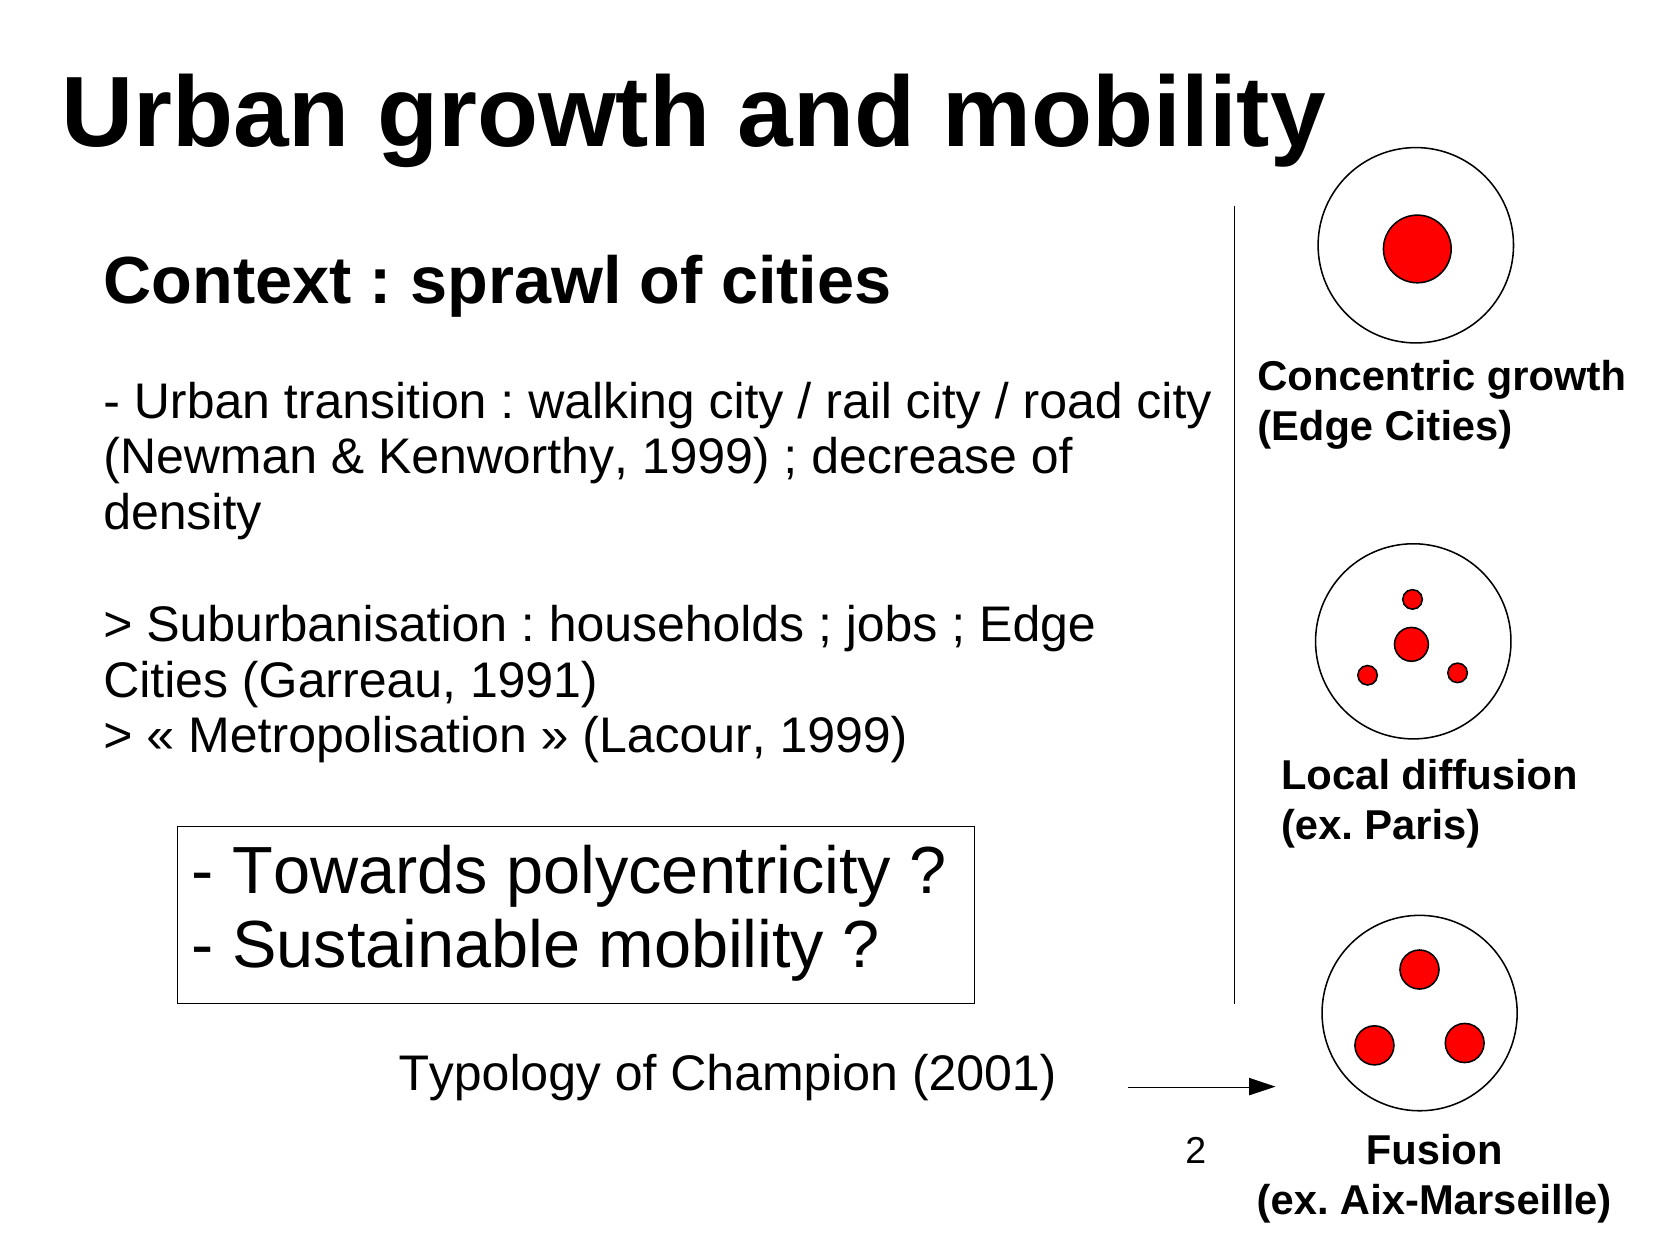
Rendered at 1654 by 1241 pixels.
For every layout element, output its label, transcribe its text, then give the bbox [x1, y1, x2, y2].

text_box Typology of Champion (2001) [383, 1033, 1095, 1134]
text_box [1399, 949, 1440, 990]
text_box [1357, 665, 1378, 686]
text_box [1447, 663, 1468, 683]
text_box Context : sprawl of cities - Urban transition : walking city / rail city / road city (Newman & Kenworthy, 1999) ; decrease of density > Suburbanisation : households ; jobs ; Edge Cities (Garreau, 1991) > « Metropolisation » (Lacour, 1999) [88, 236, 1234, 828]
text_box [1394, 627, 1429, 662]
text_box [1445, 1023, 1485, 1063]
text_box Fusion (ex. Aix-Marseille) [1240, 1114, 1629, 1231]
text_box Urban growth and mobility [29, 40, 1359, 196]
text_box [1383, 215, 1452, 283]
text_box Local diffusion (ex. Paris) [1264, 739, 1595, 857]
text_box - Towards polycentricity ? - Sustainable mobility ? [177, 826, 975, 1004]
text_box Urban growth and mobility [1333, 168, 1359, 196]
text_box [1354, 1025, 1394, 1065]
text_box [1402, 589, 1423, 610]
text_box Concentric growth (Edge Cities) [1240, 340, 1644, 458]
